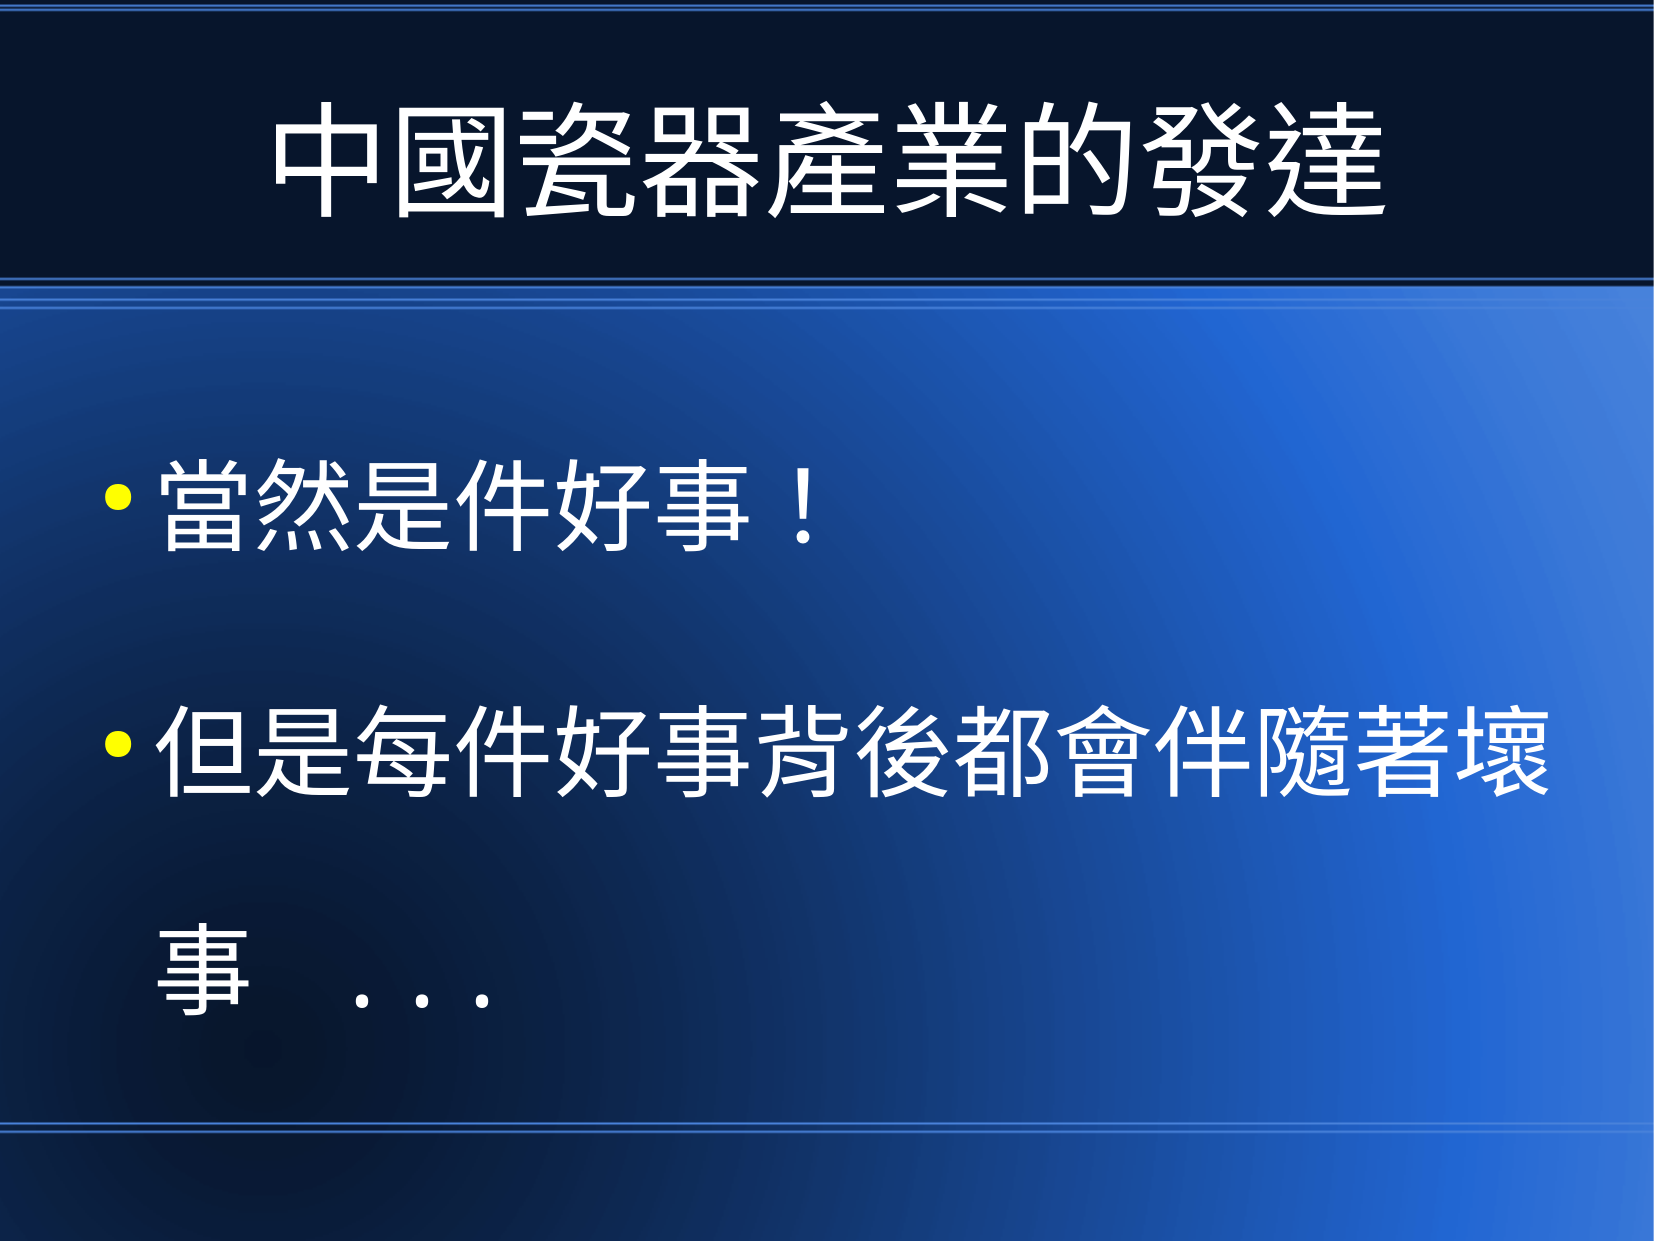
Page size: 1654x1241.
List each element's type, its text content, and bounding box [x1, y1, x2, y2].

list 當然是件好事！ 但是每件好事背後都會伴隨著壞事 ... [82, 355, 1571, 1241]
picture [0, 0, 1654, 1241]
title 中國瓷器產業的發達 [82, 49, 1571, 257]
